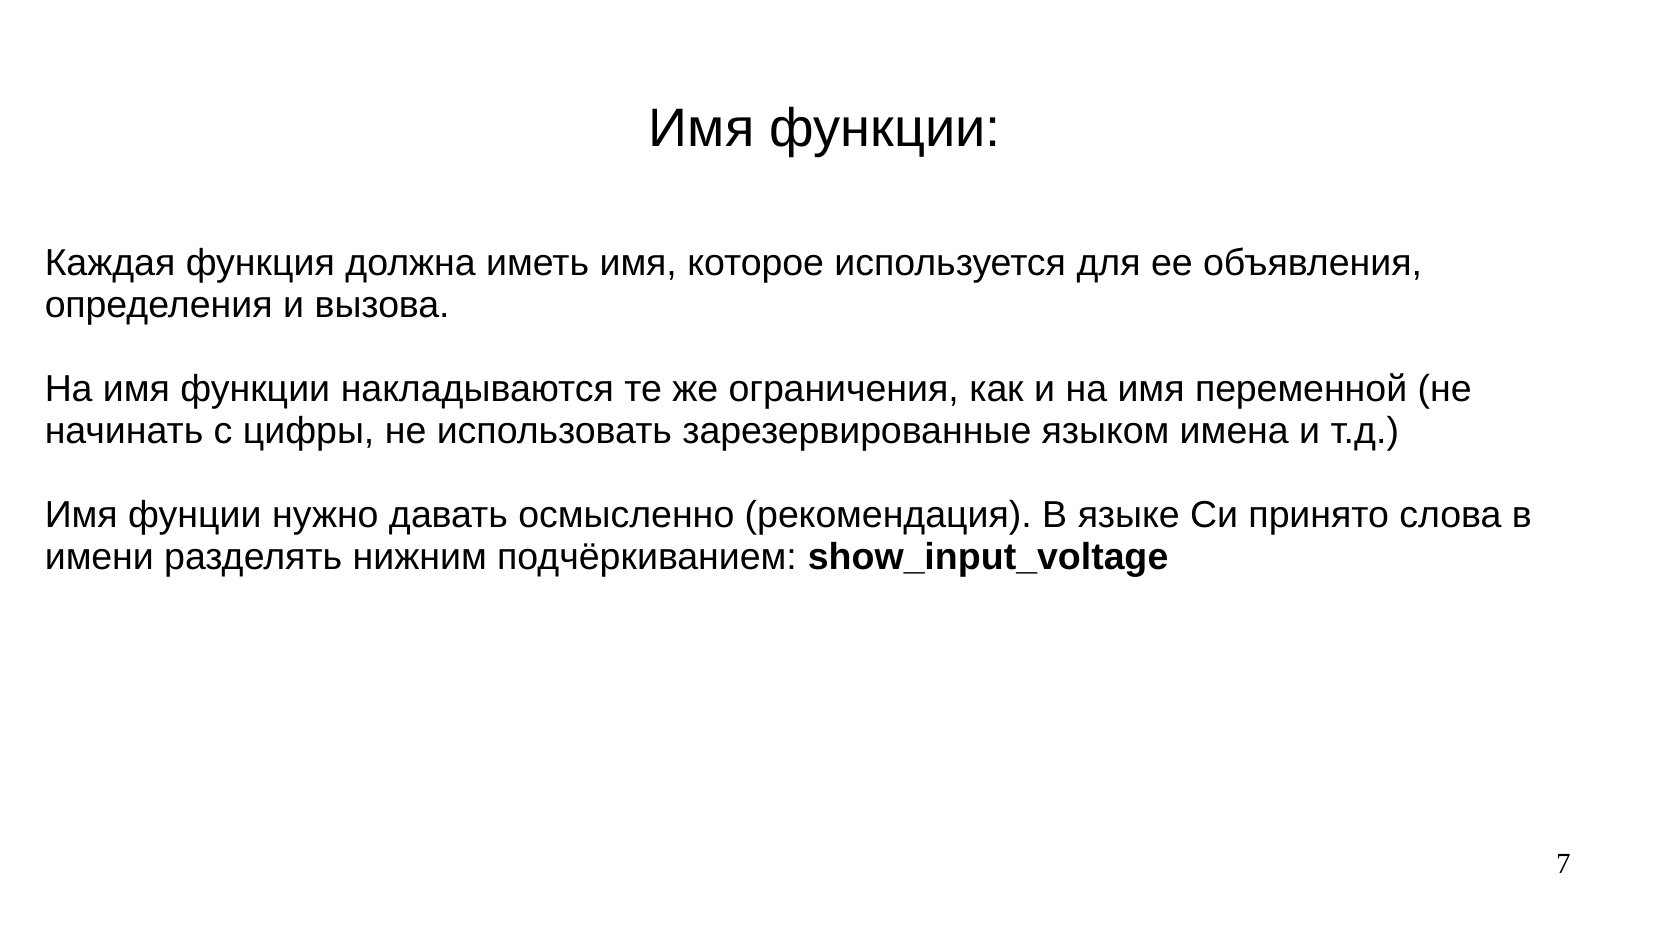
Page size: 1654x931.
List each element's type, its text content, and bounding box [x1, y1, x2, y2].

text_box Каждая функция должна иметь имя, которое используется для ее объявления, определения и вызова. На имя функции накладываются те же ограничения, как и на имя переменной (не начинать с цифры, не использовать зарезервированные языком имена и т.д.) Имя фунции нужно давать осмысленно (рекомендация). В языке Си принято слова в имени разделять нижним подчёркиванием: show_input_voltage [30, 234, 1558, 586]
text_box Имя функции: [30, 90, 1621, 166]
